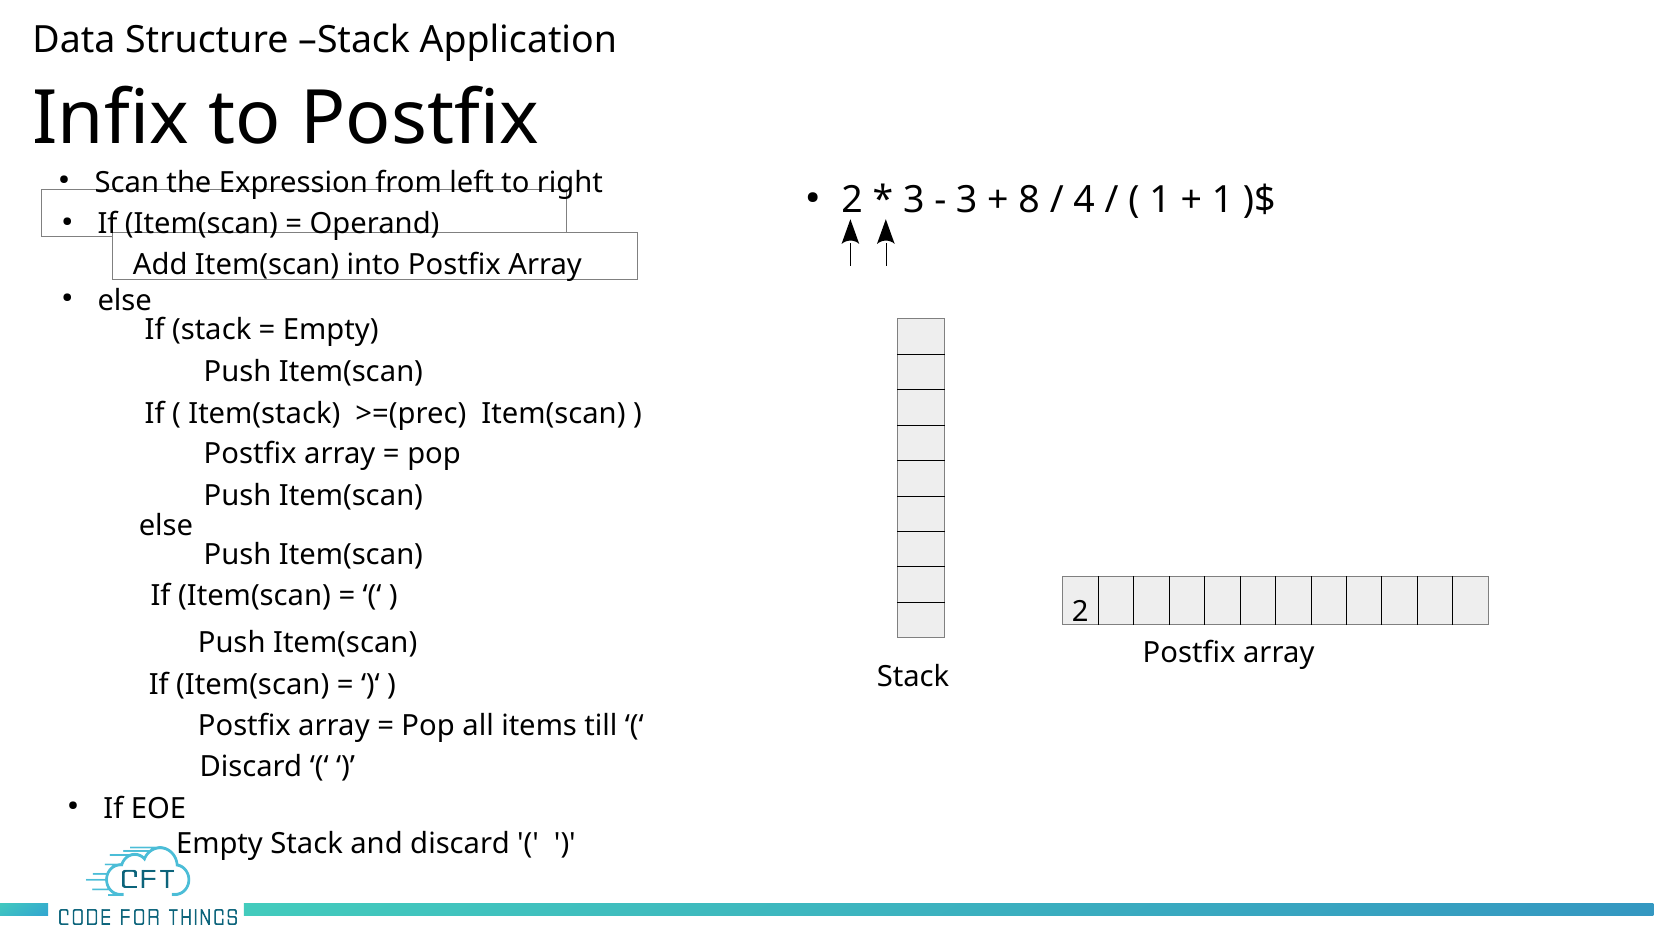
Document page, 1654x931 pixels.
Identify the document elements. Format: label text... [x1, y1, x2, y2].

text_box [1347, 576, 1381, 625]
text_box [897, 603, 945, 638]
text_box [897, 355, 945, 389]
text_box If (Item(scan) = ‘(‘ ) [100, 566, 457, 626]
text_box [1205, 576, 1240, 624]
title Data Structure –Stack Application Infix to Postfix [32, 12, 1536, 166]
text_box Postfix array = Pop all items till ‘(‘ [147, 696, 785, 756]
text_box [897, 461, 945, 496]
text_box [1312, 576, 1346, 625]
text_box [897, 390, 945, 425]
text_box If EOE [53, 779, 384, 839]
text_box 2 * 3 - 3 + 8 / 4 / ( 1 + 1 )$ [791, 165, 1377, 225]
text_box Empty Stack and discard '(' ')' [125, 814, 647, 875]
text_box Discard ‘(‘ ‘)’ [149, 738, 481, 798]
text_box Add Item(scan) into Postfix Array [82, 236, 780, 286]
text_box [1418, 576, 1452, 625]
text_box else [88, 496, 231, 556]
text_box Postfix array [1127, 624, 1341, 674]
text_box [1099, 576, 1133, 625]
text_box [897, 318, 945, 354]
text_box [1062, 576, 1098, 582]
text_box Stack [862, 647, 973, 697]
text_box Push Item(scan) [153, 466, 485, 526]
text_box [1276, 576, 1311, 624]
text_box If (Item(scan) = Operand) [47, 213, 491, 254]
text_box 2 [1057, 582, 1106, 632]
text_box Push Item(scan) [147, 614, 479, 674]
text_box [897, 567, 945, 602]
text_box [41, 189, 47, 237]
text_box If ( Item(stack) >=(prec) Item(scan) ) [94, 384, 851, 443]
text_box [1241, 576, 1275, 624]
text_box Push Item(scan) [153, 342, 485, 402]
text_box Scan the Expression from left to right [44, 153, 676, 213]
text_box If (stack = Empty) [94, 301, 668, 361]
text_box [897, 426, 945, 460]
text_box [1134, 576, 1169, 624]
text_box Push Item(scan) [153, 526, 485, 585]
text_box [491, 213, 638, 236]
picture [59, 846, 237, 925]
text_box else [47, 271, 213, 331]
text_box If (Item(scan) = ‘)‘ ) [98, 655, 455, 715]
text_box [897, 497, 945, 531]
text_box Postfix array = pop [153, 425, 509, 485]
text_box [897, 532, 945, 566]
text_box [1170, 576, 1204, 624]
text_box [1382, 576, 1417, 625]
text_box [1453, 576, 1489, 625]
